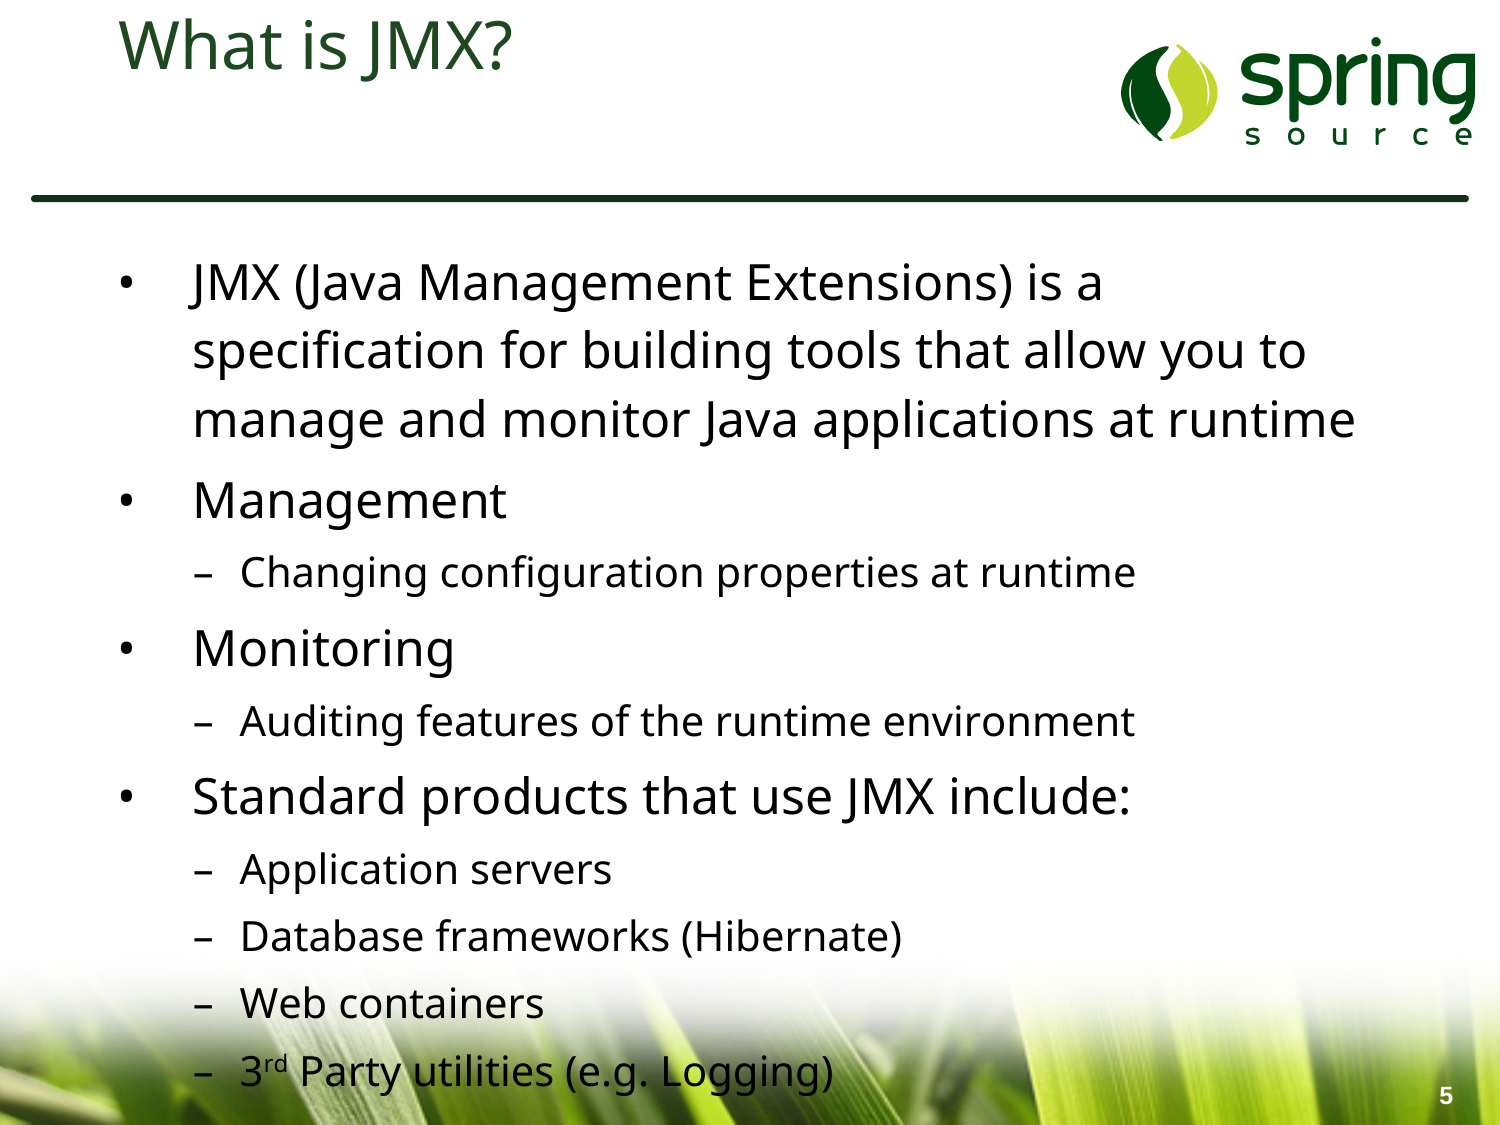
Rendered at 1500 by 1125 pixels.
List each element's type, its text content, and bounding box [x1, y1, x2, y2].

picture [0, 944, 1500, 1125]
title What is JMX? [103, 0, 1136, 178]
list JMX (Java Management Extensions) is a specification for building tools that allow you to manage and monitor Java applications at runtime Management Changing configuration properties at runtime Monitoring Auditing features of the runtime environment Standard products that use JMX include: Application servers Database frameworks (Hibernate) Web containers 3rd Party utilities (e.g. Logging) [103, 239, 1394, 1085]
picture [1136, 37, 1475, 145]
